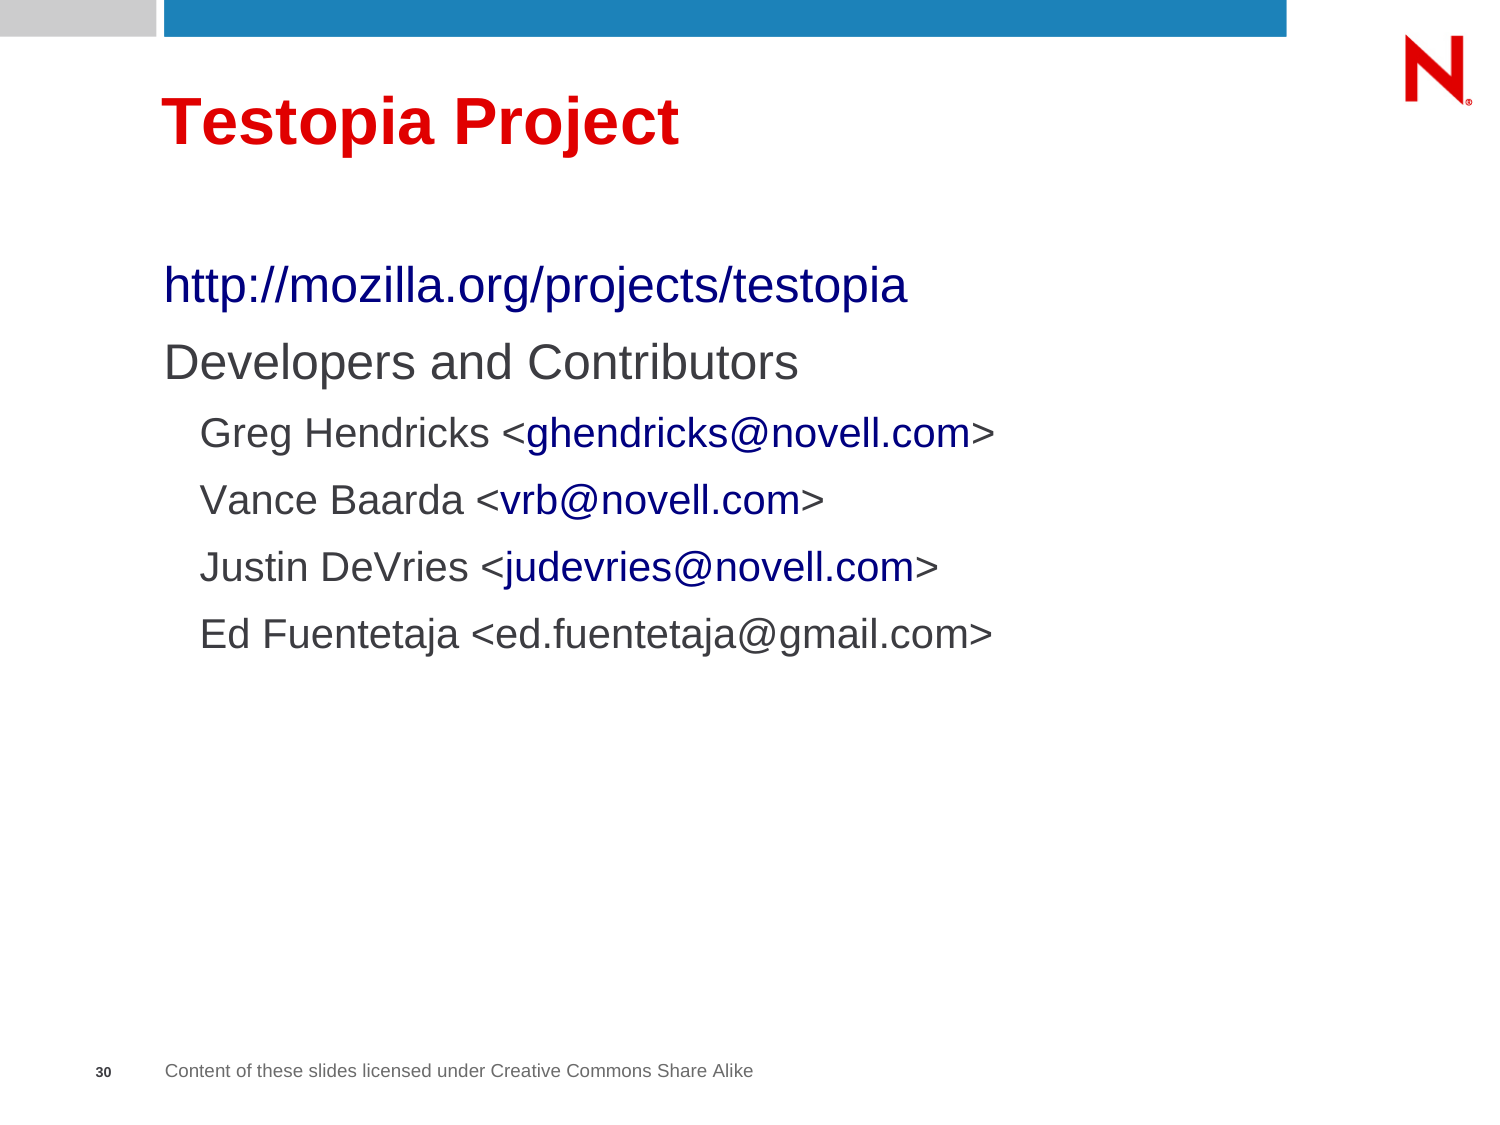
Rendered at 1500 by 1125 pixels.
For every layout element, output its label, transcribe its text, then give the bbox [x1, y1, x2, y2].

title Testopia Project [161, 41, 1383, 205]
list http://mozilla.org/projects/testopia Developers and Contributors Greg Hendricks <ghendricks@novell.com> Vance Baarda <vrb@novell.com> Justin DeVries <judevries@novell.com> Ed Fuentetaja <ed.fuentetaja@gmail.com> [163, 254, 1404, 986]
picture [1403, 32, 1473, 107]
